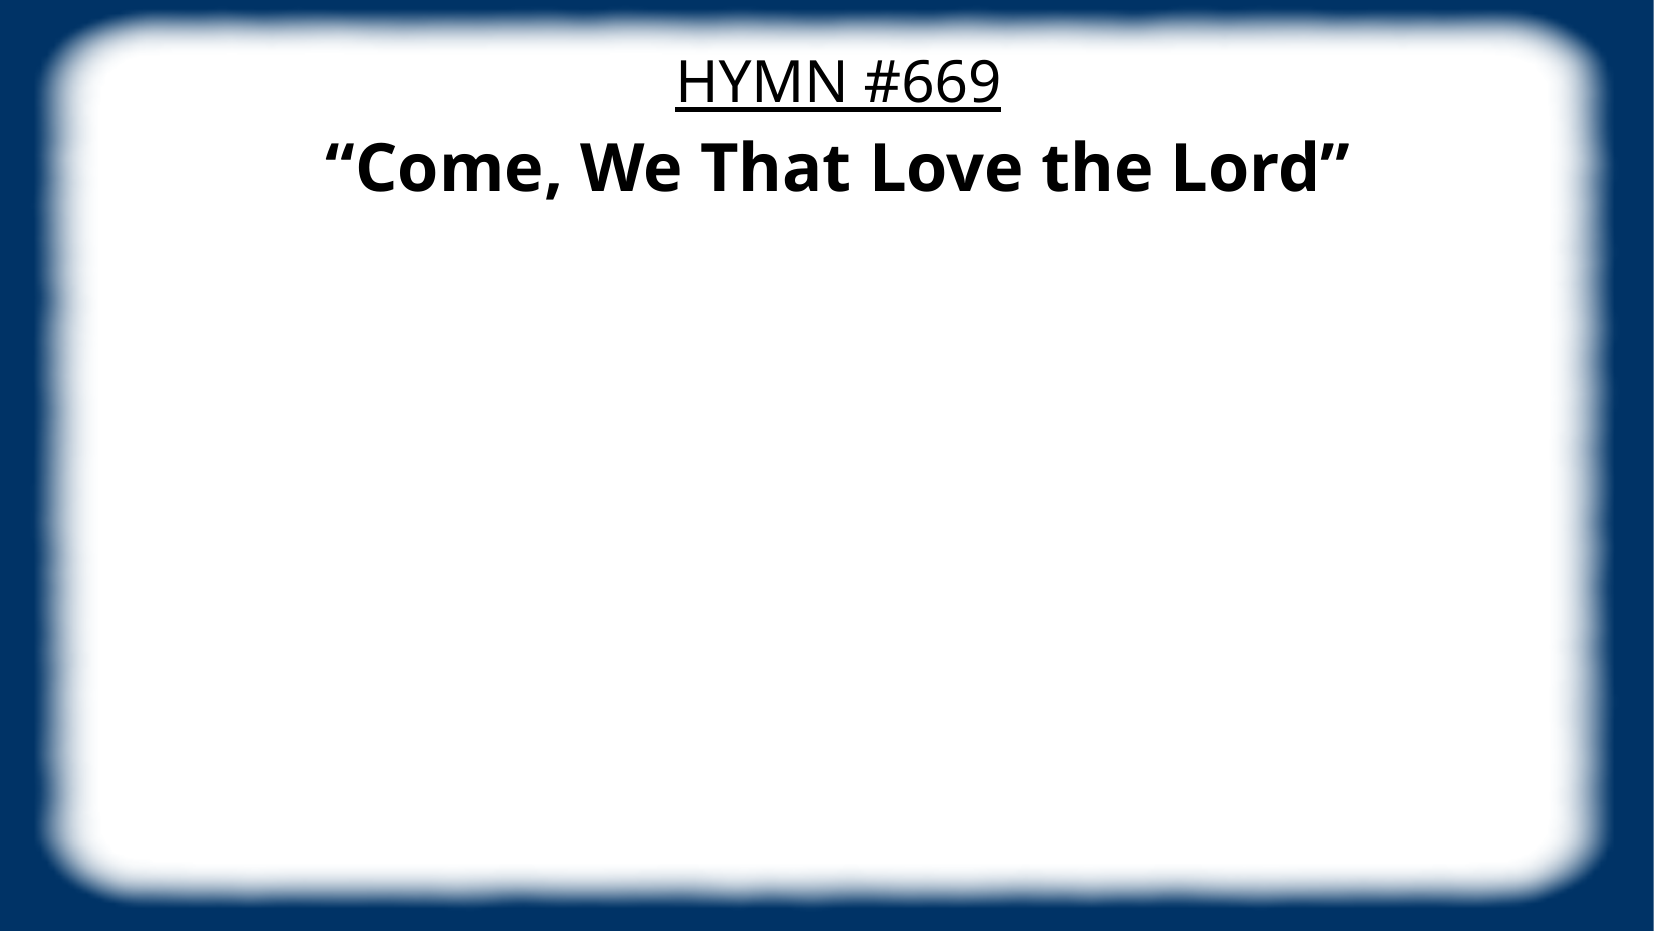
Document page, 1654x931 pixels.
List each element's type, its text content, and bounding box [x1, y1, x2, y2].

picture [0, 0, 1654, 931]
title HYMN #669 “Come, We That Love the Lord” [206, 40, 1471, 207]
